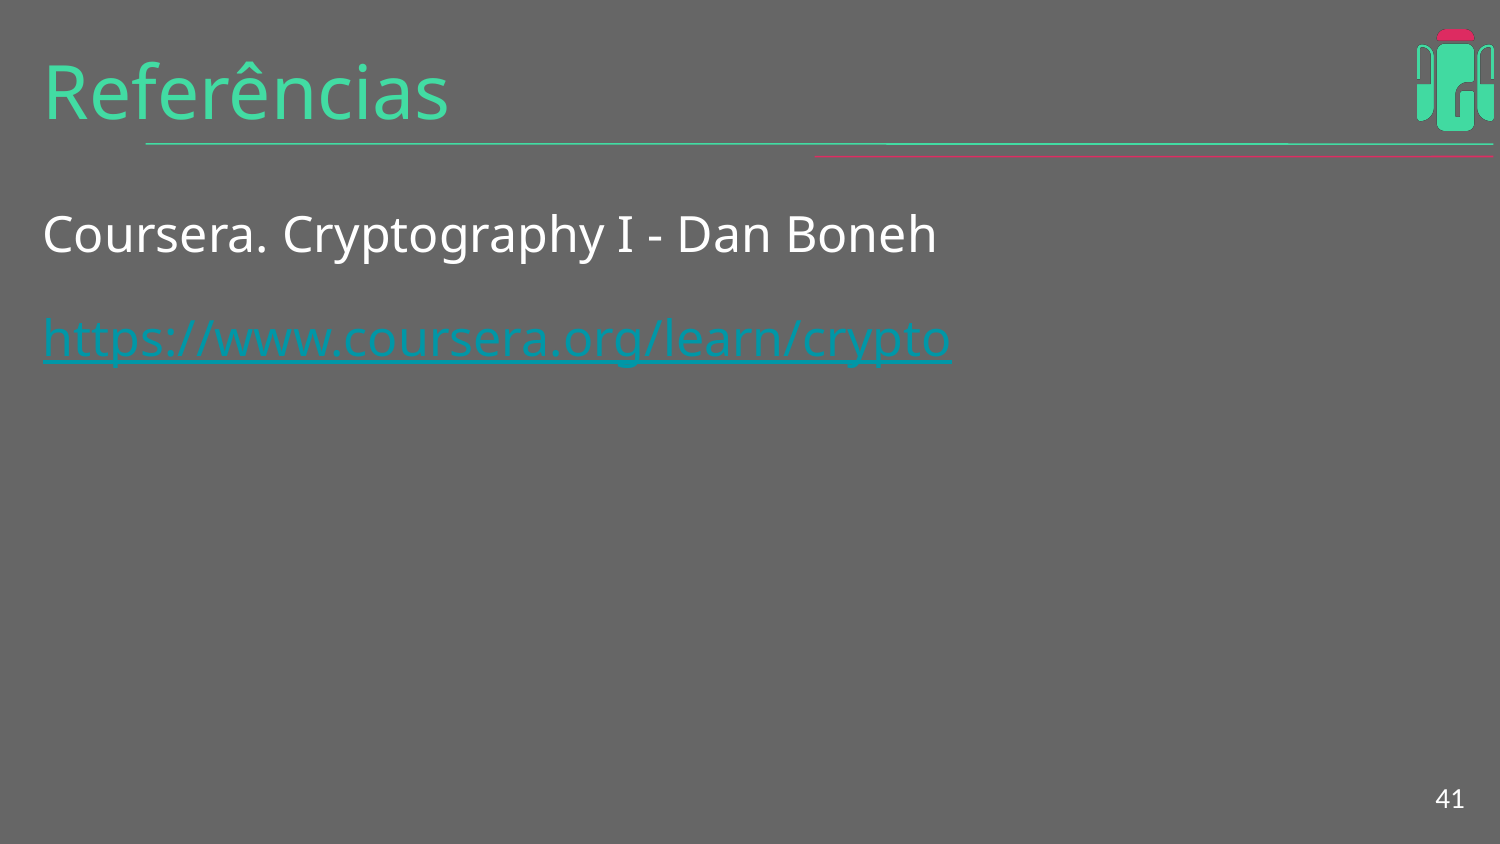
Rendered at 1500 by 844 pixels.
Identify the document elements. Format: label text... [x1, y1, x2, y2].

slide_number <number> [1389, 764, 1480, 830]
title Referências [27, 29, 1374, 131]
list Coursera. Cryptography I - Dan Boneh https://www.coursera.org/learn/crypto [27, 178, 1418, 794]
picture [1417, 29, 1494, 131]
